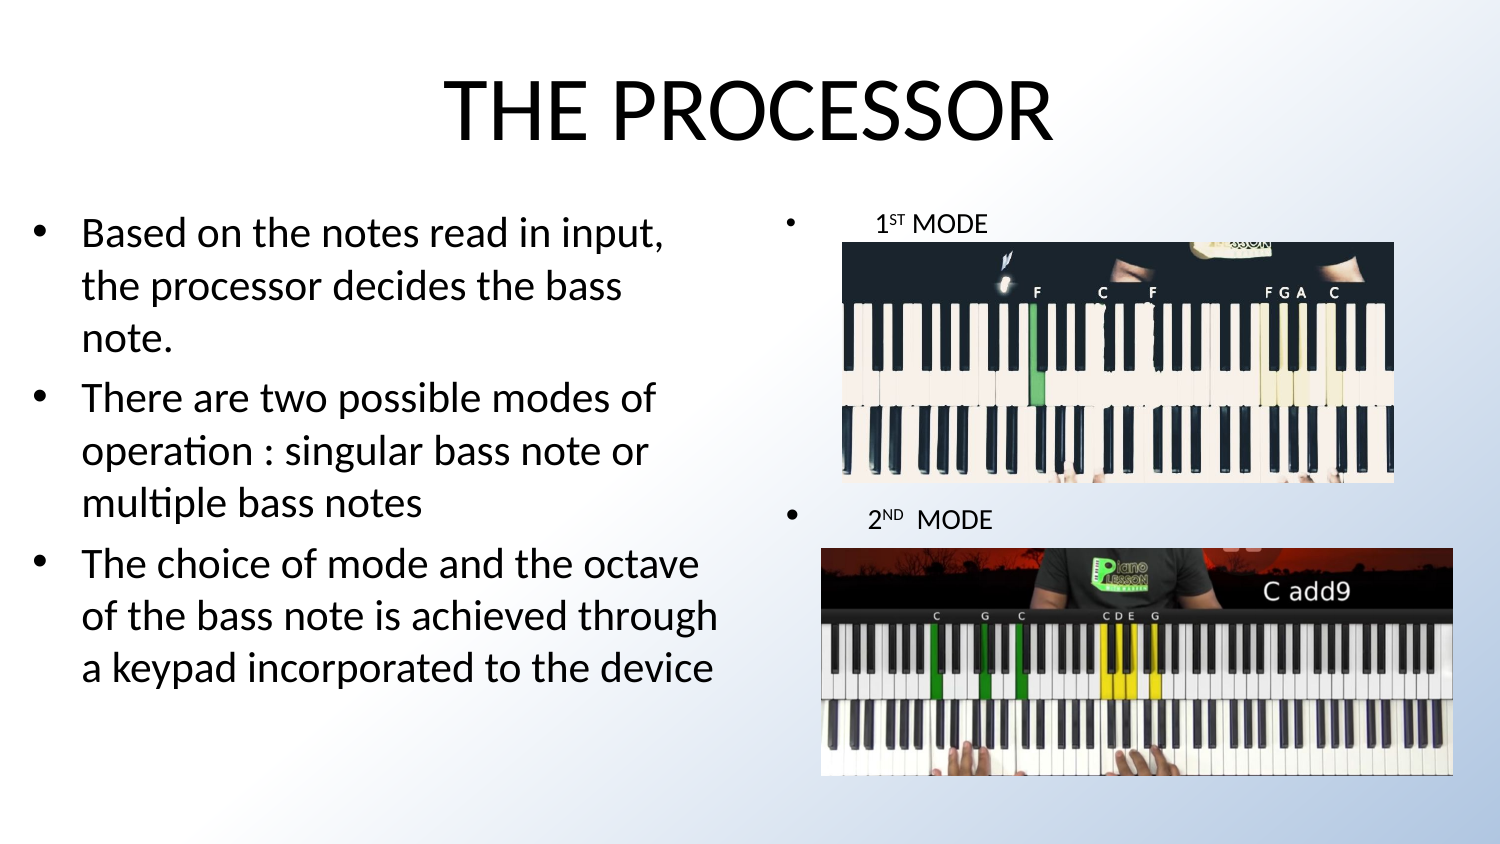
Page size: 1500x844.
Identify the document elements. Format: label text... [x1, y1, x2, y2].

picture [842, 242, 1394, 484]
list Based on the notes read in input, the processor decides the bass note. There are two possible modes of operation : singular bass note or multiple bass notes The choice of mode and the octave of the bass note is achieved through a keypad incorporated to the device [17, 196, 738, 754]
title THE PROCESSOR [75, 33, 1425, 175]
picture [821, 548, 1453, 776]
list 1ST MODE 2ND MODE [770, 196, 1434, 754]
